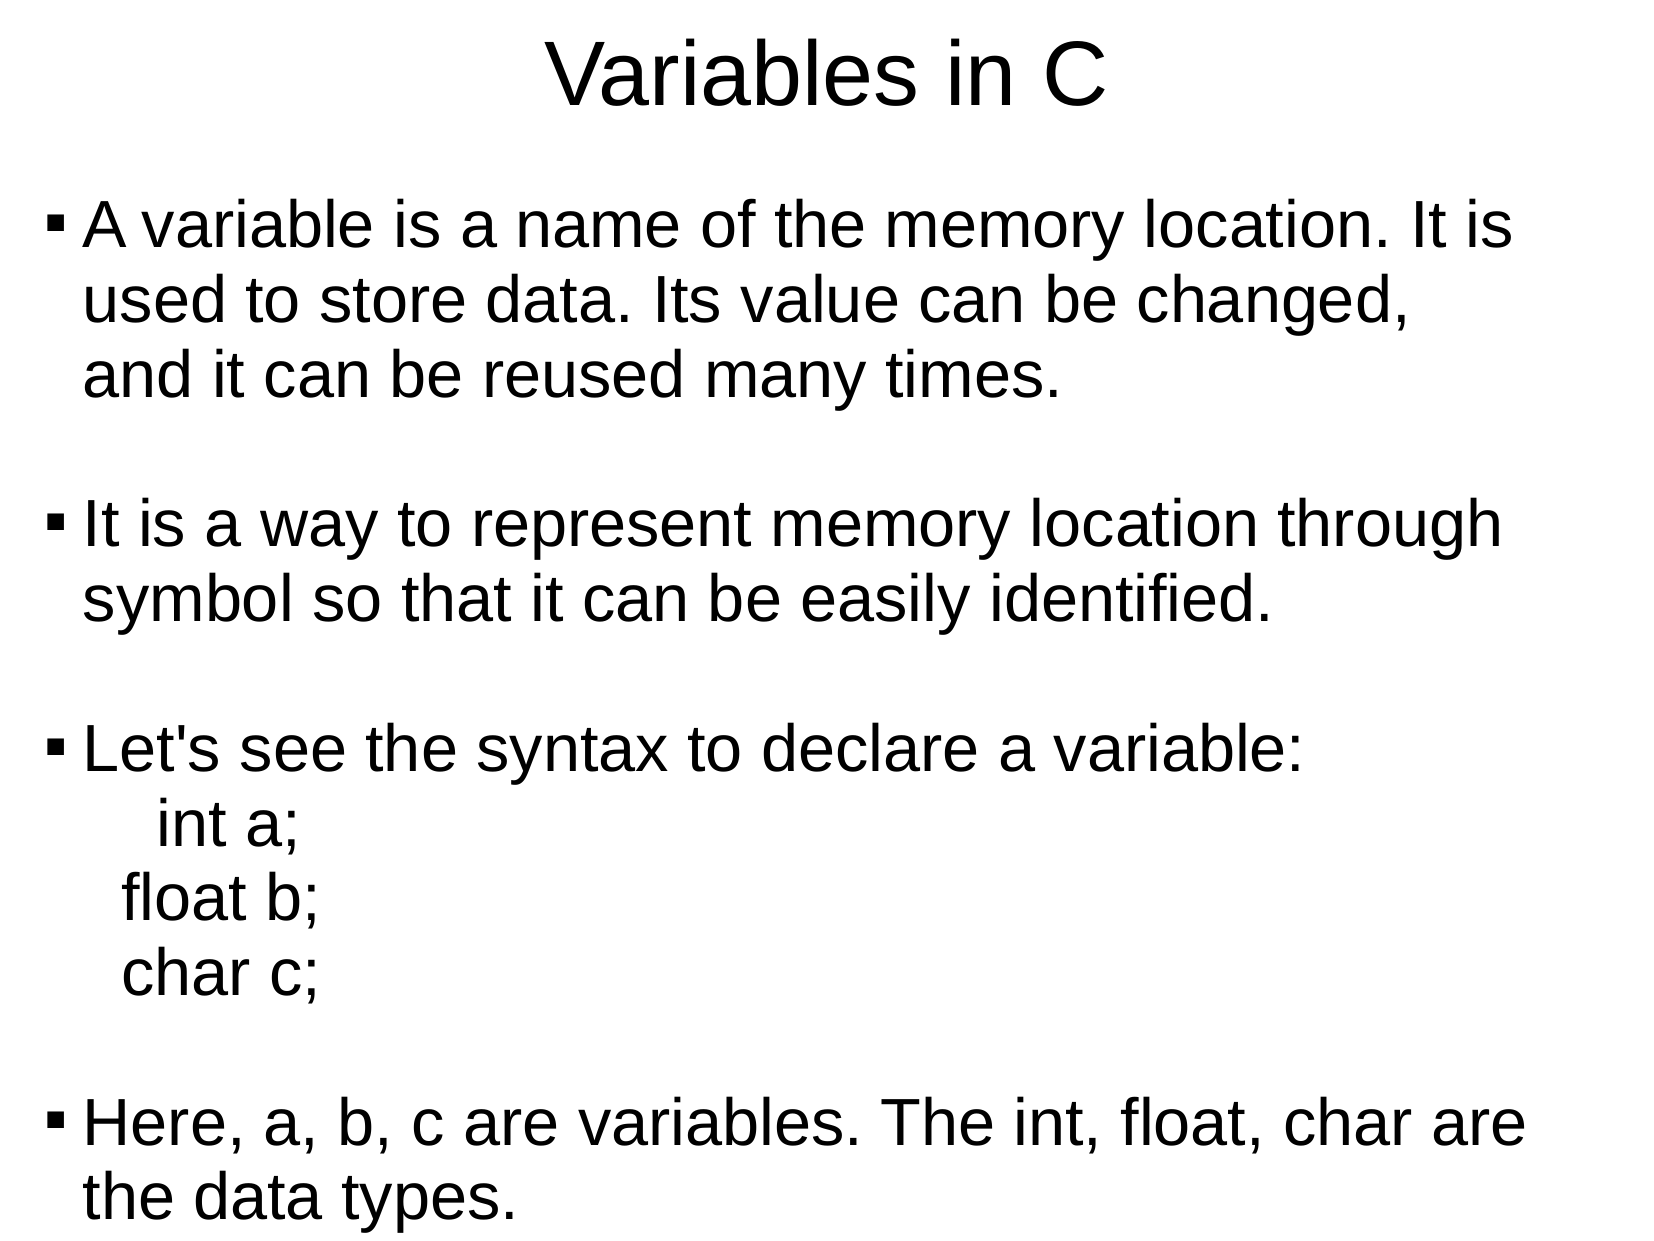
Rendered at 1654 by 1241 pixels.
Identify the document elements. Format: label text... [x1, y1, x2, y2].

subtitle A variable is a name of the memory location. It is used to store data. Its value can be changed, and it can be reused many times. It is a way to represent memory location through symbol so that it can be easily identified. Let's see the syntax to declare a variable: int a; float b; char c; Here, a, b, c are variables. The int, float, char are the data types. [47, 187, 1536, 1241]
title Variables in C [82, 0, 1571, 178]
